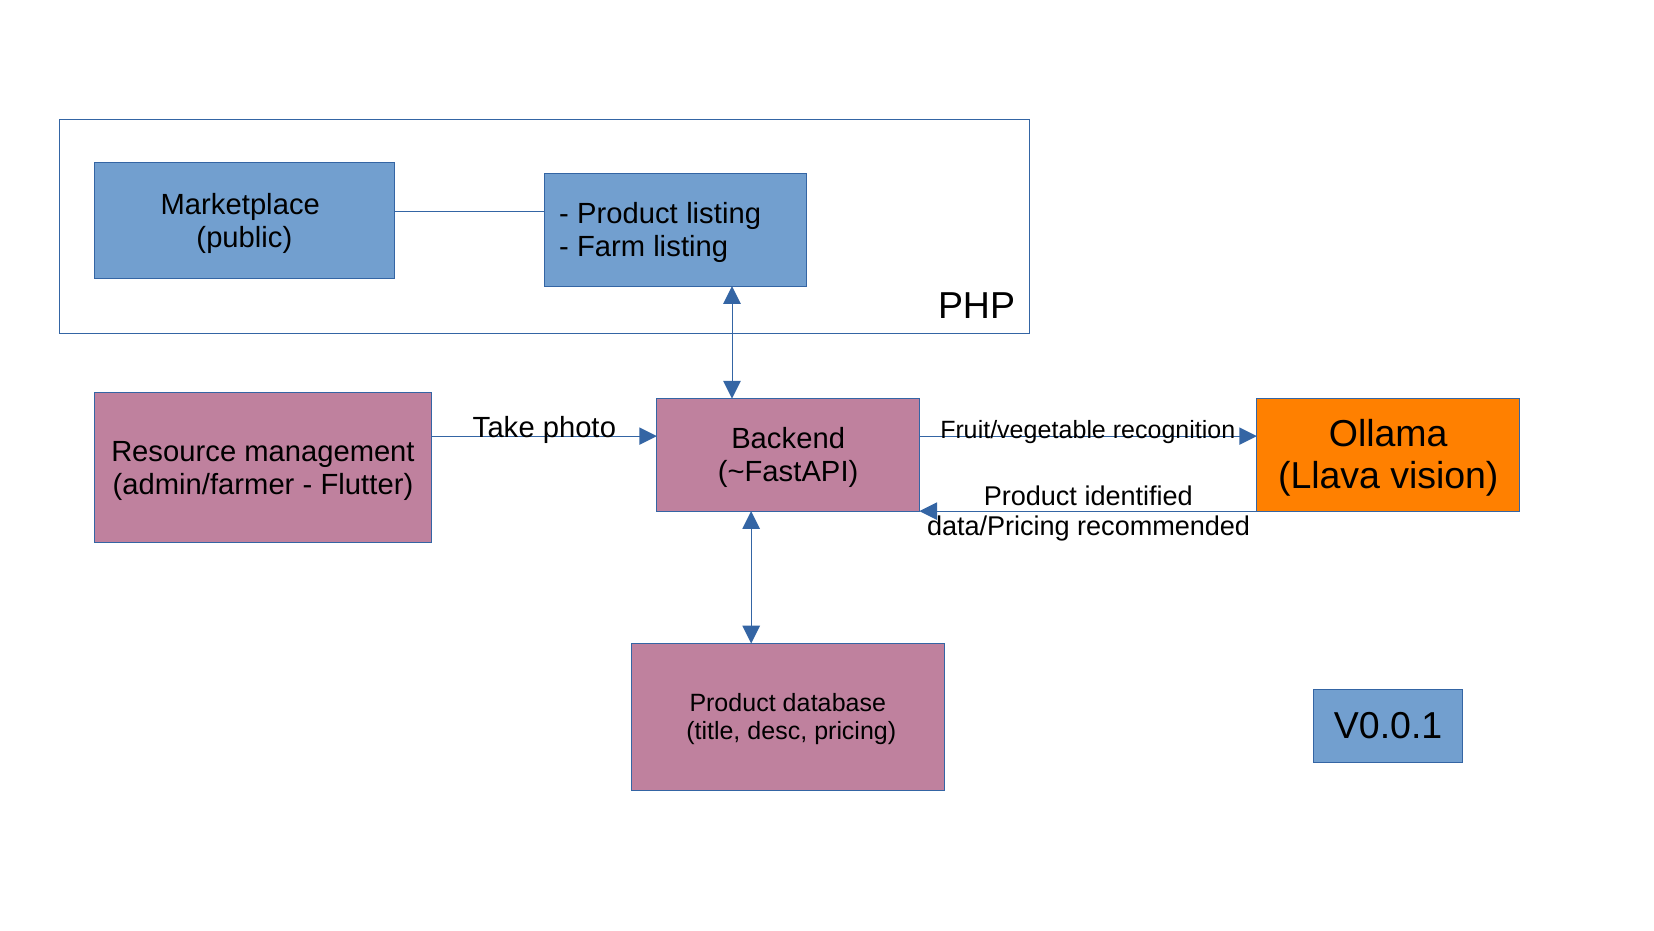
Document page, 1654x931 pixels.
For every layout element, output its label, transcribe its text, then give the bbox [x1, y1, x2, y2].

text_box PHP [59, 119, 1030, 334]
text_box Backend (~FastAPI) [656, 398, 920, 512]
text_box Product database (title, desc, pricing) [631, 643, 945, 791]
text_box Ollama (Llava vision) [1256, 398, 1520, 512]
text_box V0.0.1 [1313, 689, 1463, 763]
text_box Resource management (admin/farmer - Flutter) [94, 392, 432, 543]
